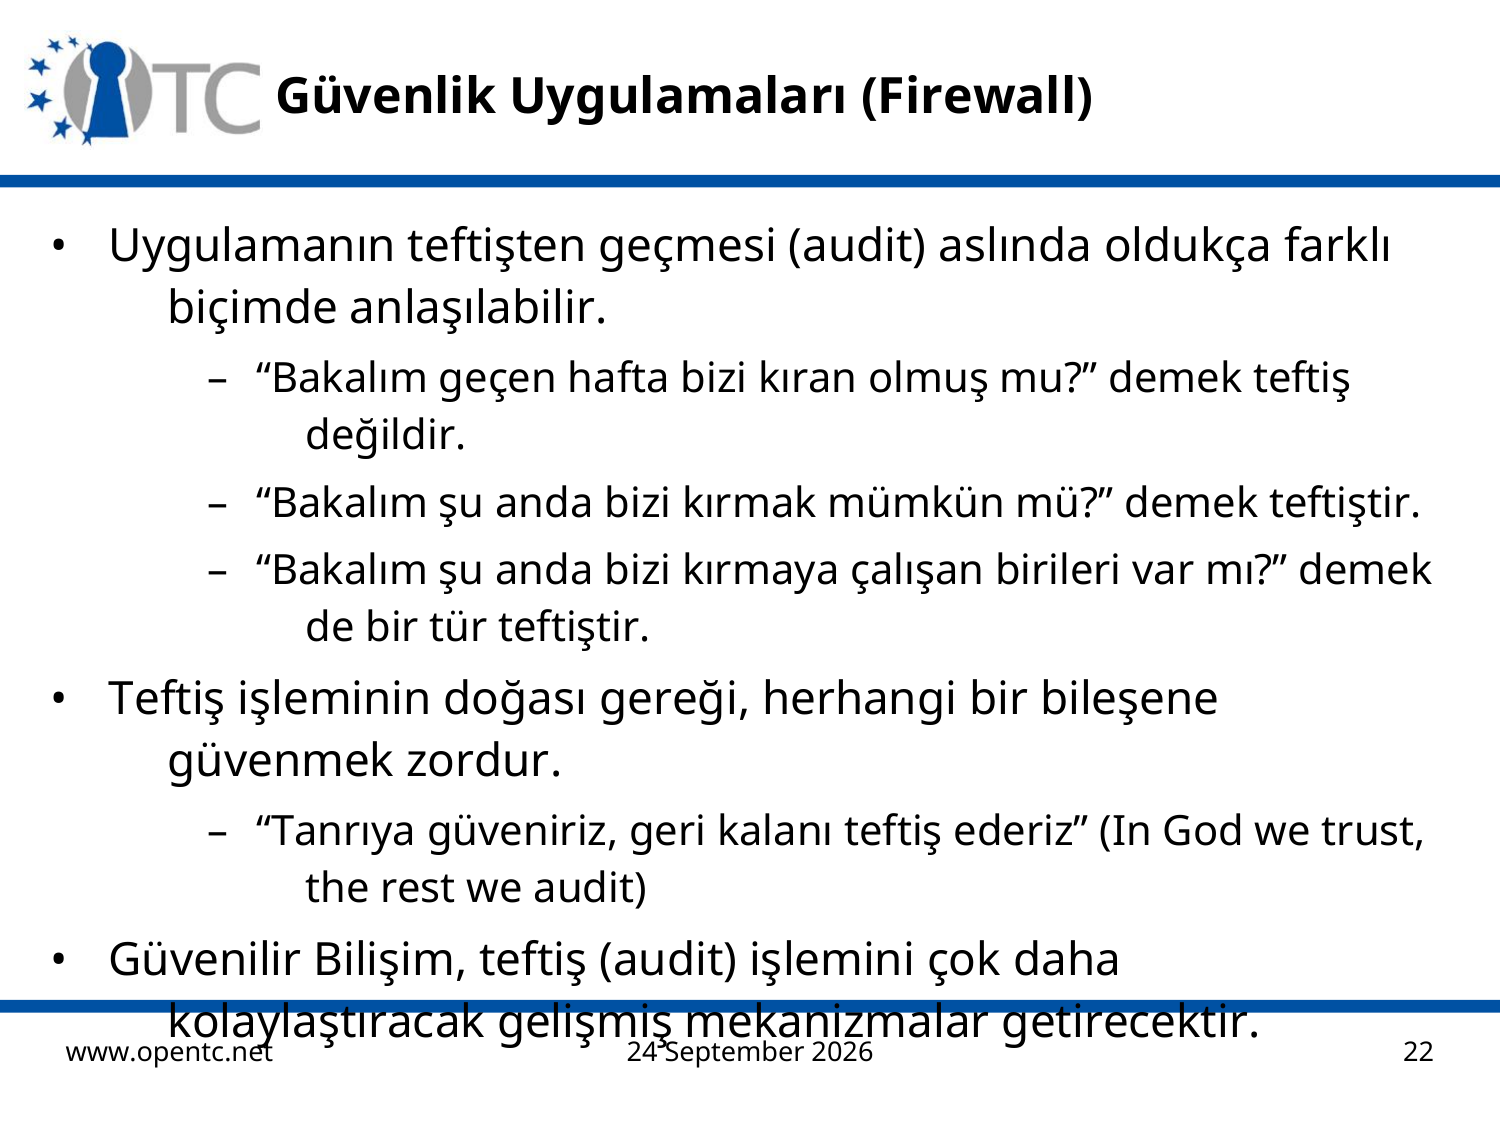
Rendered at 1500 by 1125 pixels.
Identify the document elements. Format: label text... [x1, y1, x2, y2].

list Uygulamanın teftişten geçmesi (audit) aslında oldukça farklı biçimde anlaşılabilir. “Bakalım geçen hafta bizi kıran olmuş mu?” demek teftiş değildir. “Bakalım şu anda bizi kırmak mümkün mü?” demek teftiştir. “Bakalım şu anda bizi kırmaya çalışan birileri var mı?” demek de bir tür teftiştir. Teftiş işleminin doğası gereği, herhangi bir bileşene güvenmek zordur. “Tanrıya güveniriz, geri kalanı teftiş ederiz” (In God we trust, the rest we audit) Güvenilir Bilişim, teftiş (audit) işlemini çok daha kolaylaştıracak gelişmiş mekanizmalar getirecektir. [50, 212, 1450, 932]
picture [24, 30, 263, 150]
title Güvenlik Uygulamaları (Firewall) [275, 7, 1450, 181]
